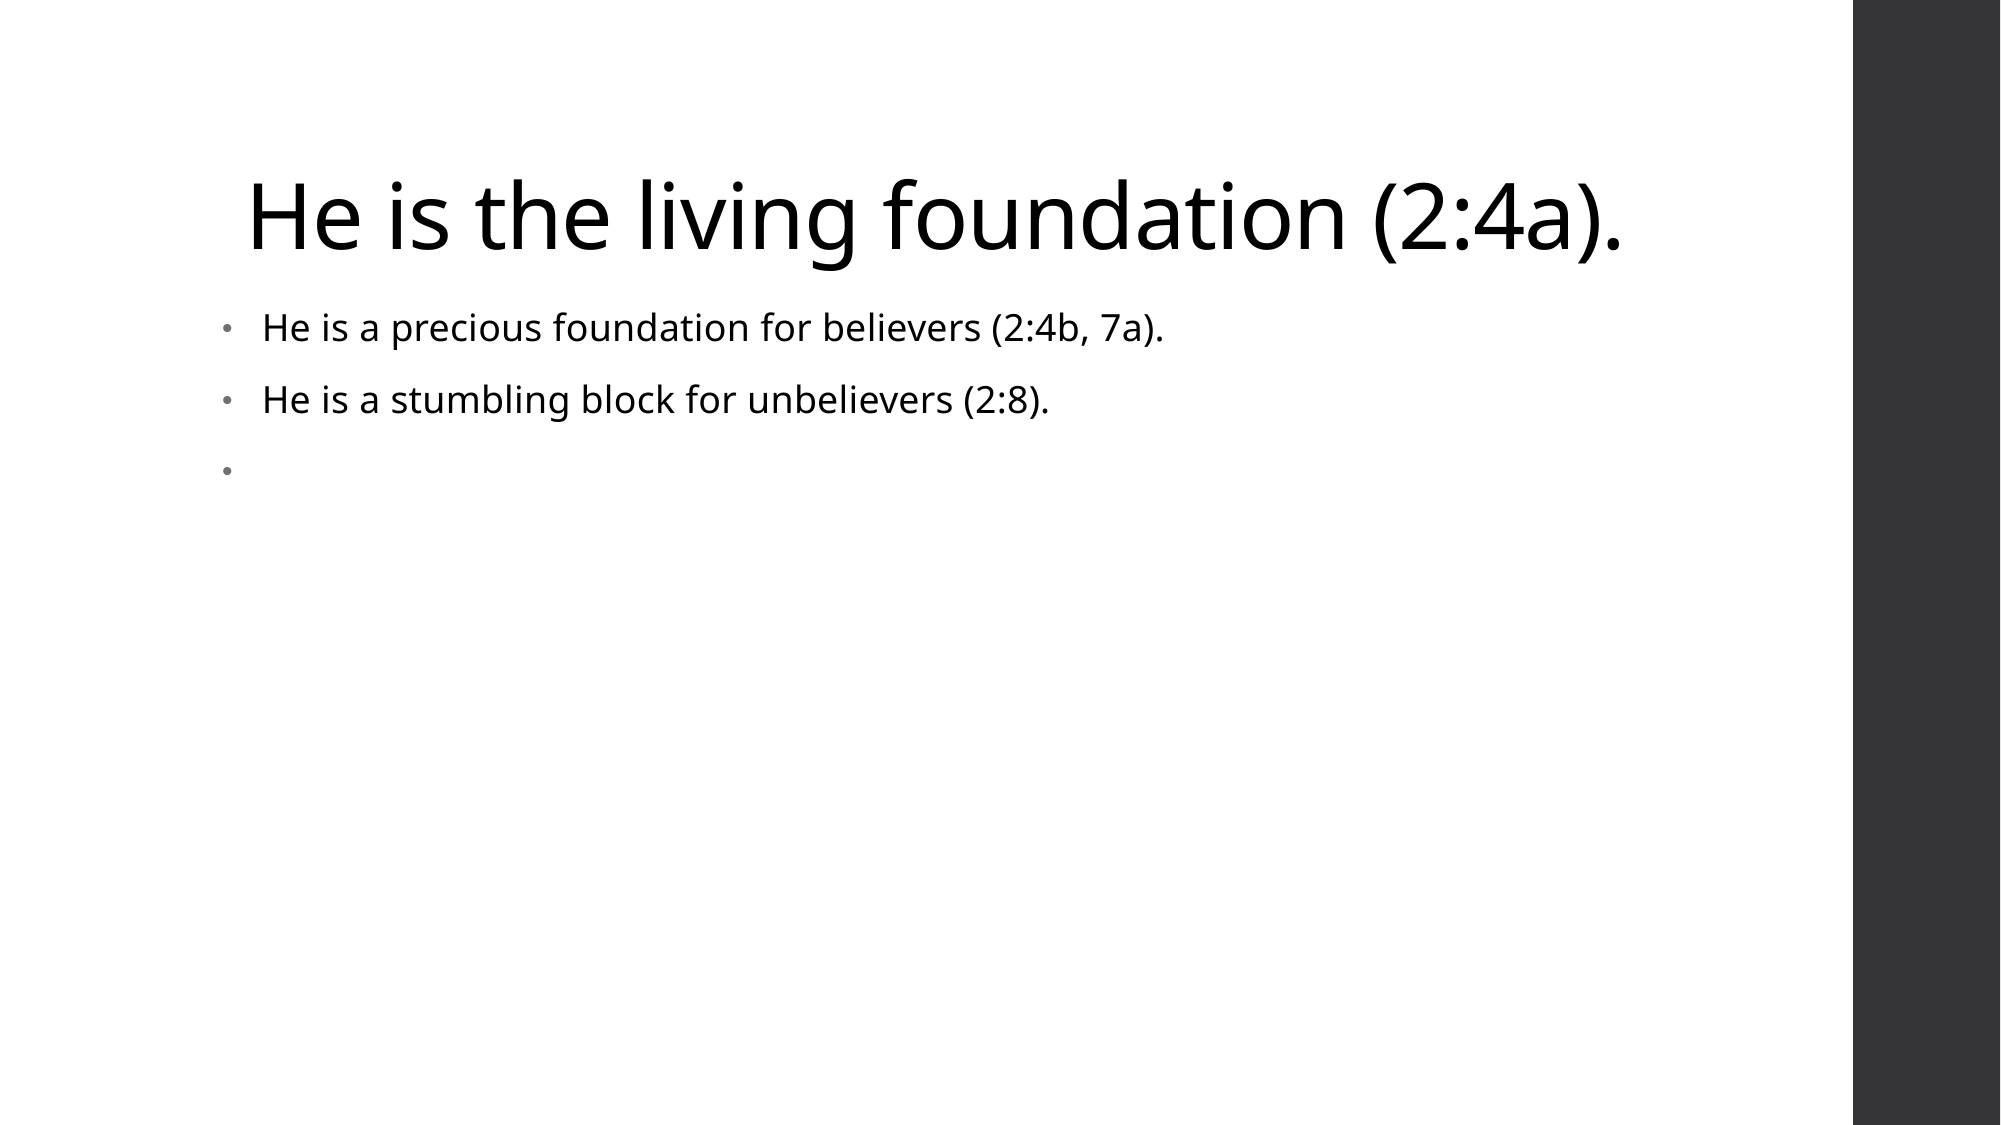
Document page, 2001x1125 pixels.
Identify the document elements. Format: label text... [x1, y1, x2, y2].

list He is a precious foundation for believers (2:4b, 7a). He is a stumbling block for unbelievers (2:8). [206, 299, 1617, 1014]
title He is the living foundation (2:4a). [206, 60, 1797, 278]
